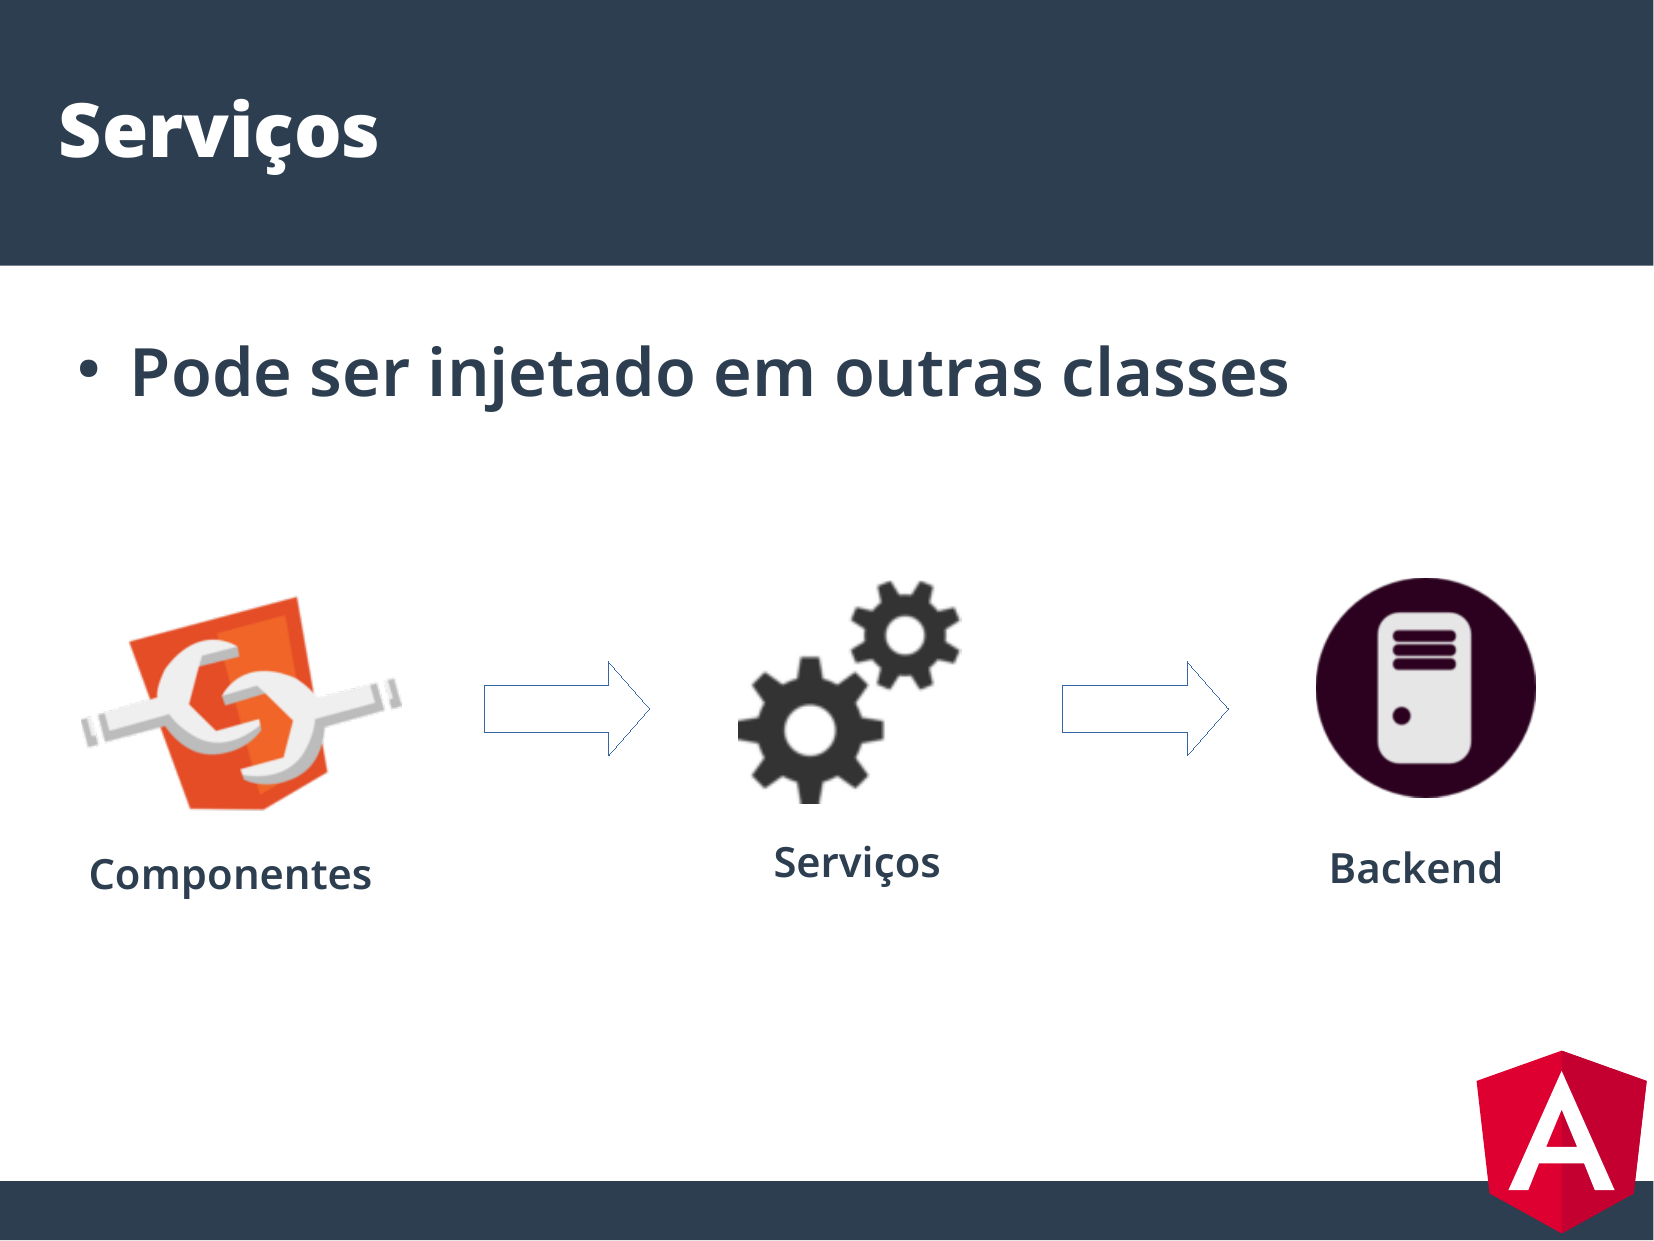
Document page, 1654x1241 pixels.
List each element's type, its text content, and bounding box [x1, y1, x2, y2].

list Componentes [17, 844, 514, 910]
list Pode ser injetado em outras classes [59, 324, 1595, 449]
picture [738, 580, 962, 804]
picture [81, 543, 402, 844]
picture [1446, 1022, 1654, 1241]
picture [1316, 578, 1536, 798]
title Serviços [59, 49, 1595, 207]
text_box [484, 661, 650, 756]
list Backend [1257, 838, 1625, 904]
list Serviços [702, 832, 1199, 898]
text_box [1062, 661, 1229, 756]
